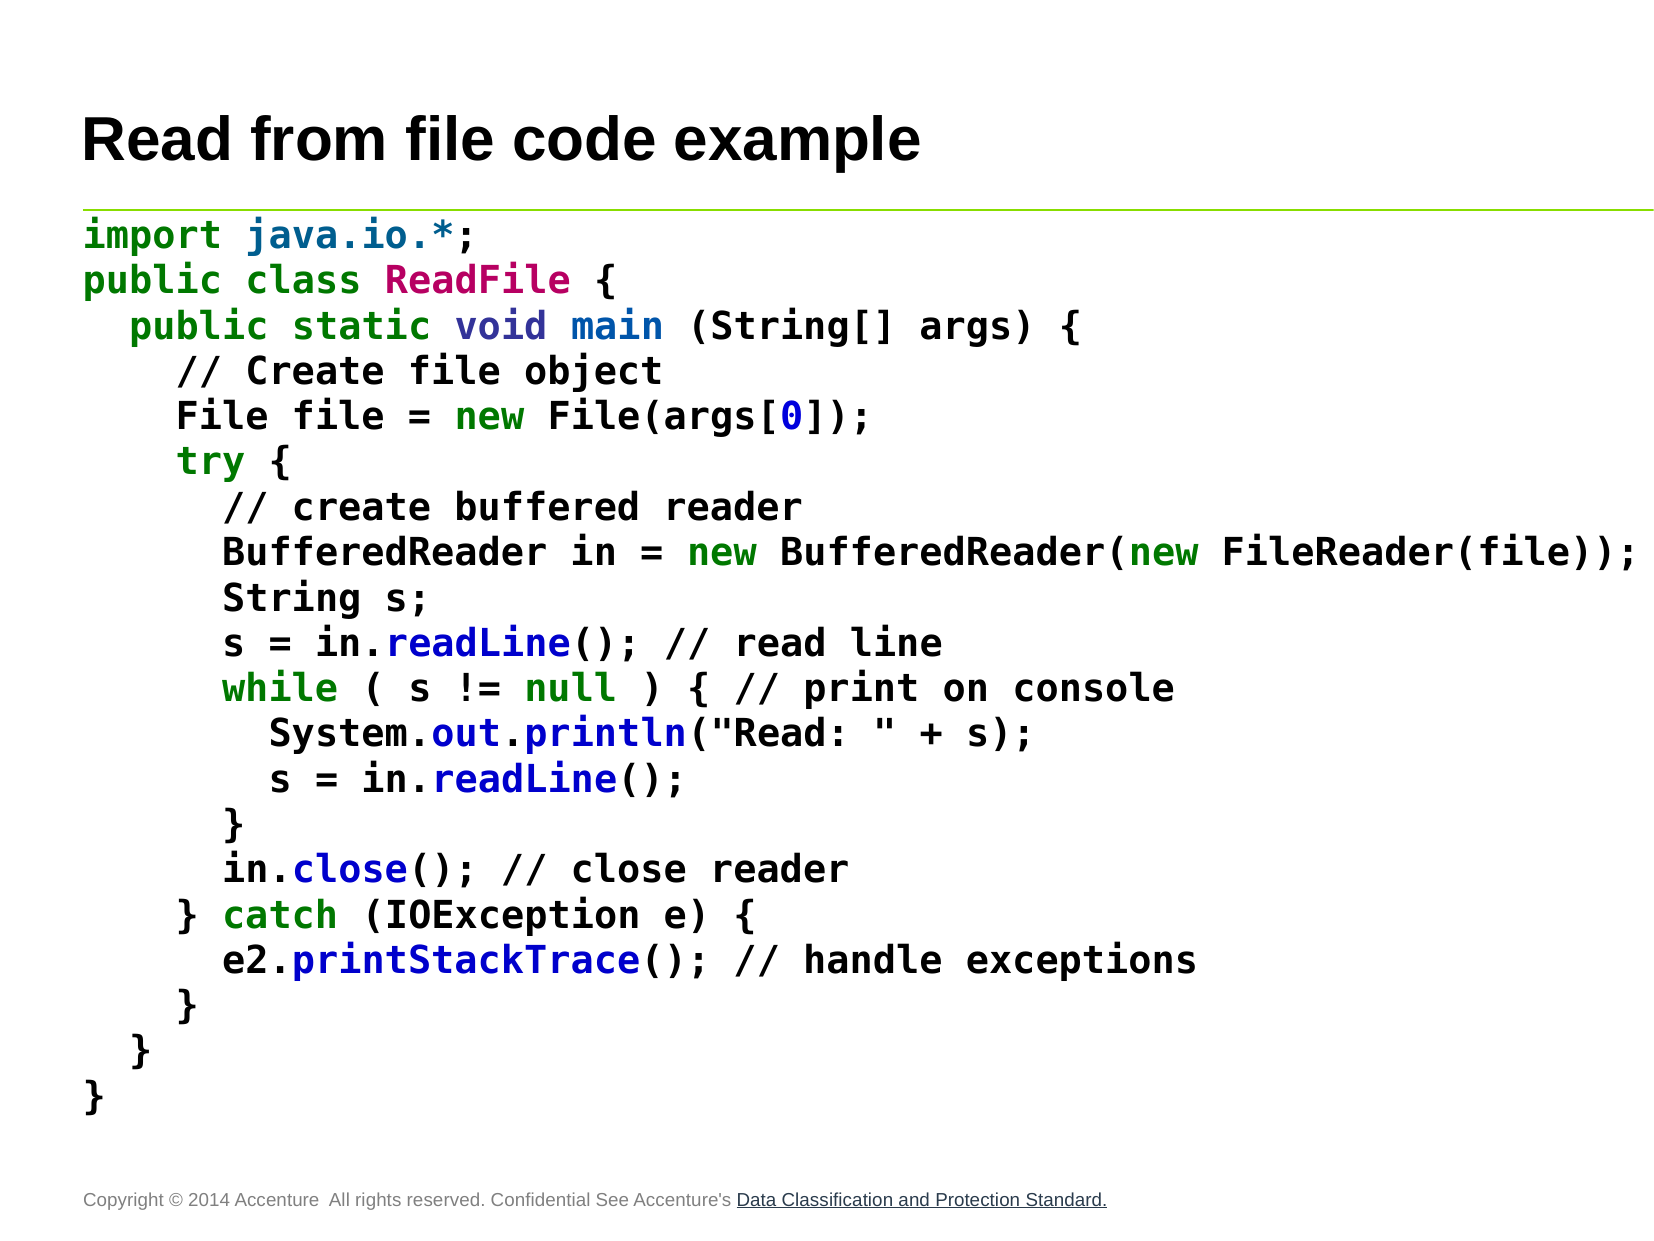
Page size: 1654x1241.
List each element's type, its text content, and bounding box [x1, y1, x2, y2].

title Read from file code example [81, 68, 1654, 211]
list import java.io.*; public class ReadFile { public static void main (String[] args) { // Create file object File file = new File(args[0]); try { // create buffered reader BufferedReader in = new BufferedReader(new FileReader(file)); String s; s = in.readLine(); // read line while ( s != null ) { // print on console System.out.println("Read: " + s); s = in.readLine(); } in.close(); // close reader } catch (IOException e) { e2.printStackTrace(); // handle exceptions } } } [82, 212, 1642, 1193]
